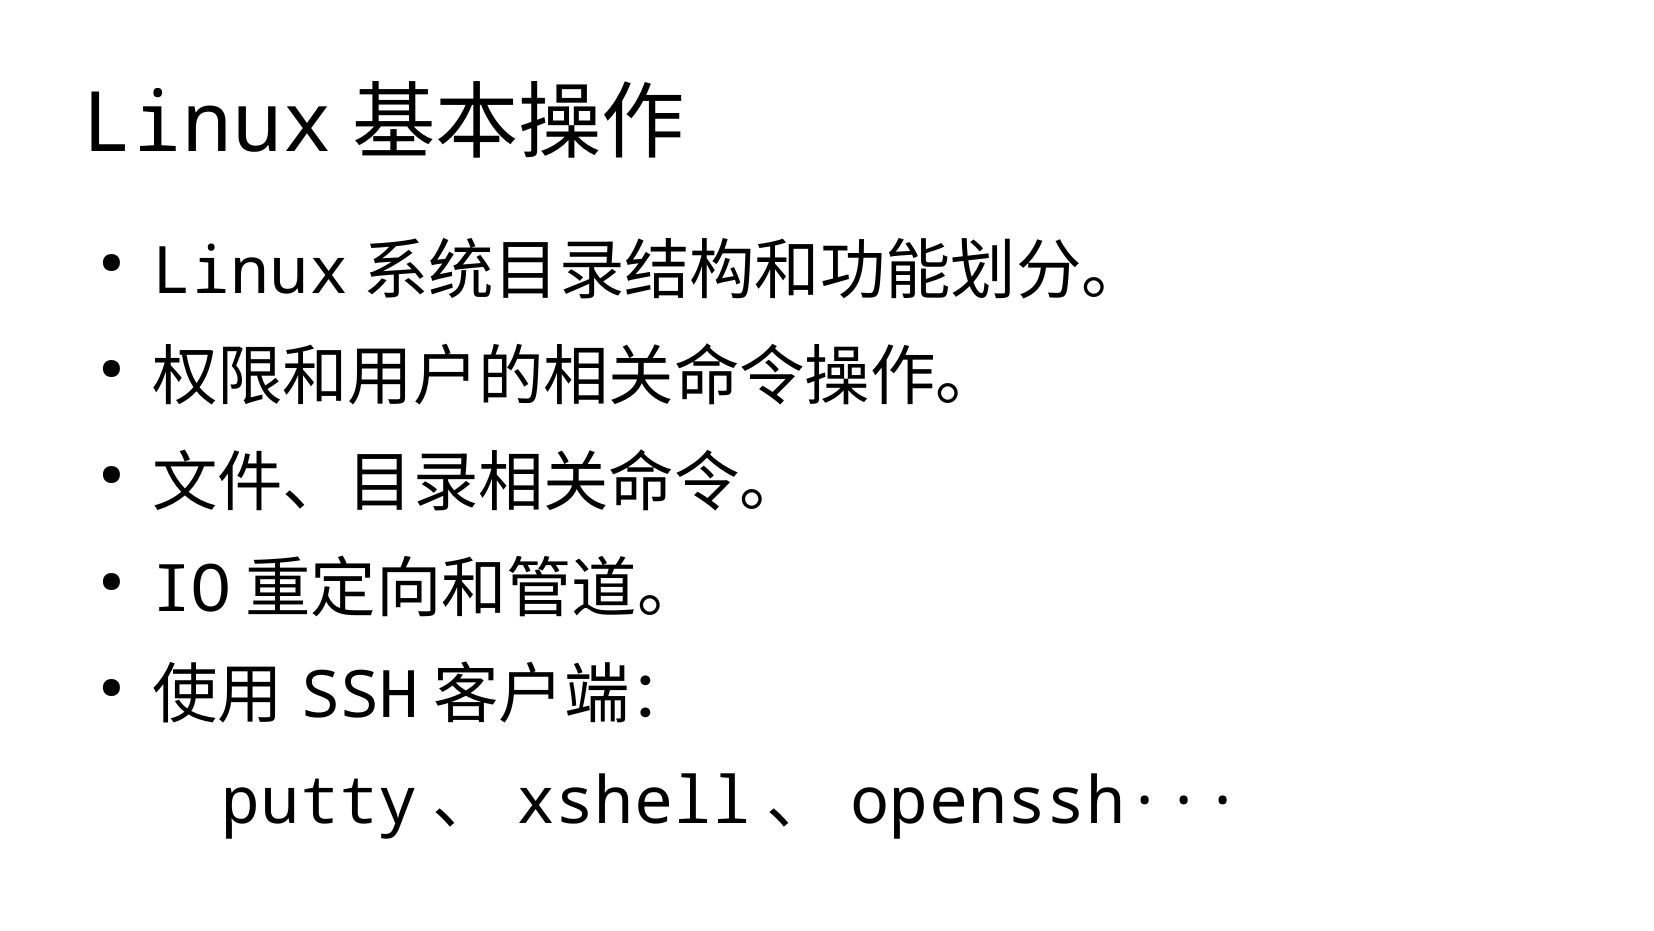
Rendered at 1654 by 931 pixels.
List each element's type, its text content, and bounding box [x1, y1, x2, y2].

list Linux系统目录结构和功能划分。 权限和用户的相关命令操作。 文件、目录相关命令。 IO重定向和管道。 使用SSH客户端： putty、xshell、openssh··· [82, 217, 1571, 848]
title Linux基本操作 [82, 37, 1571, 193]
